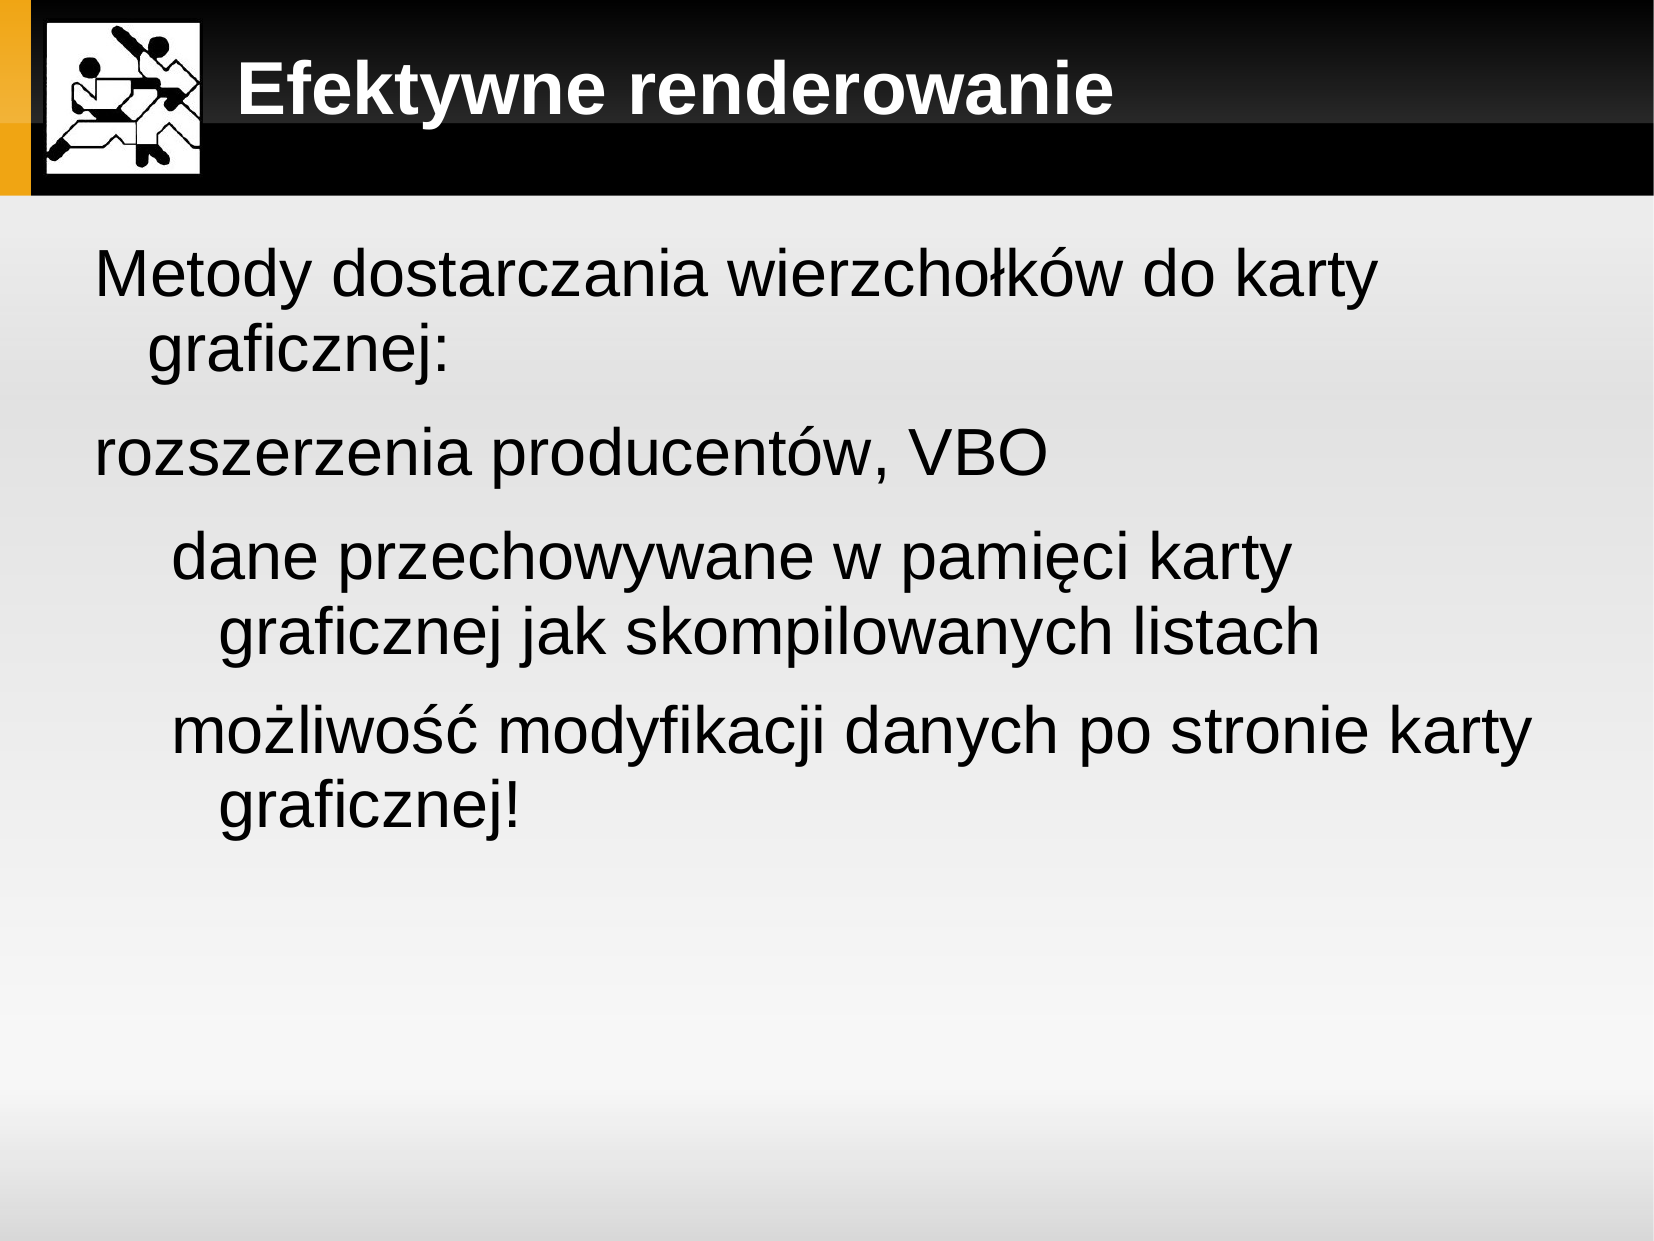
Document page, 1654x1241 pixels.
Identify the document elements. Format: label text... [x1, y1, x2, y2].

title Efektywne renderowanie [236, 7, 1595, 170]
list Metody dostarczania wierzchołków do karty graficznej: rozszerzenia producentów, VBO dane przechowywane w pamięci karty graficznej jak skompilowanych listach możliwość modyfikacji danych po stronie karty graficznej! [76, 236, 1565, 1040]
picture [0, 0, 1654, 1241]
